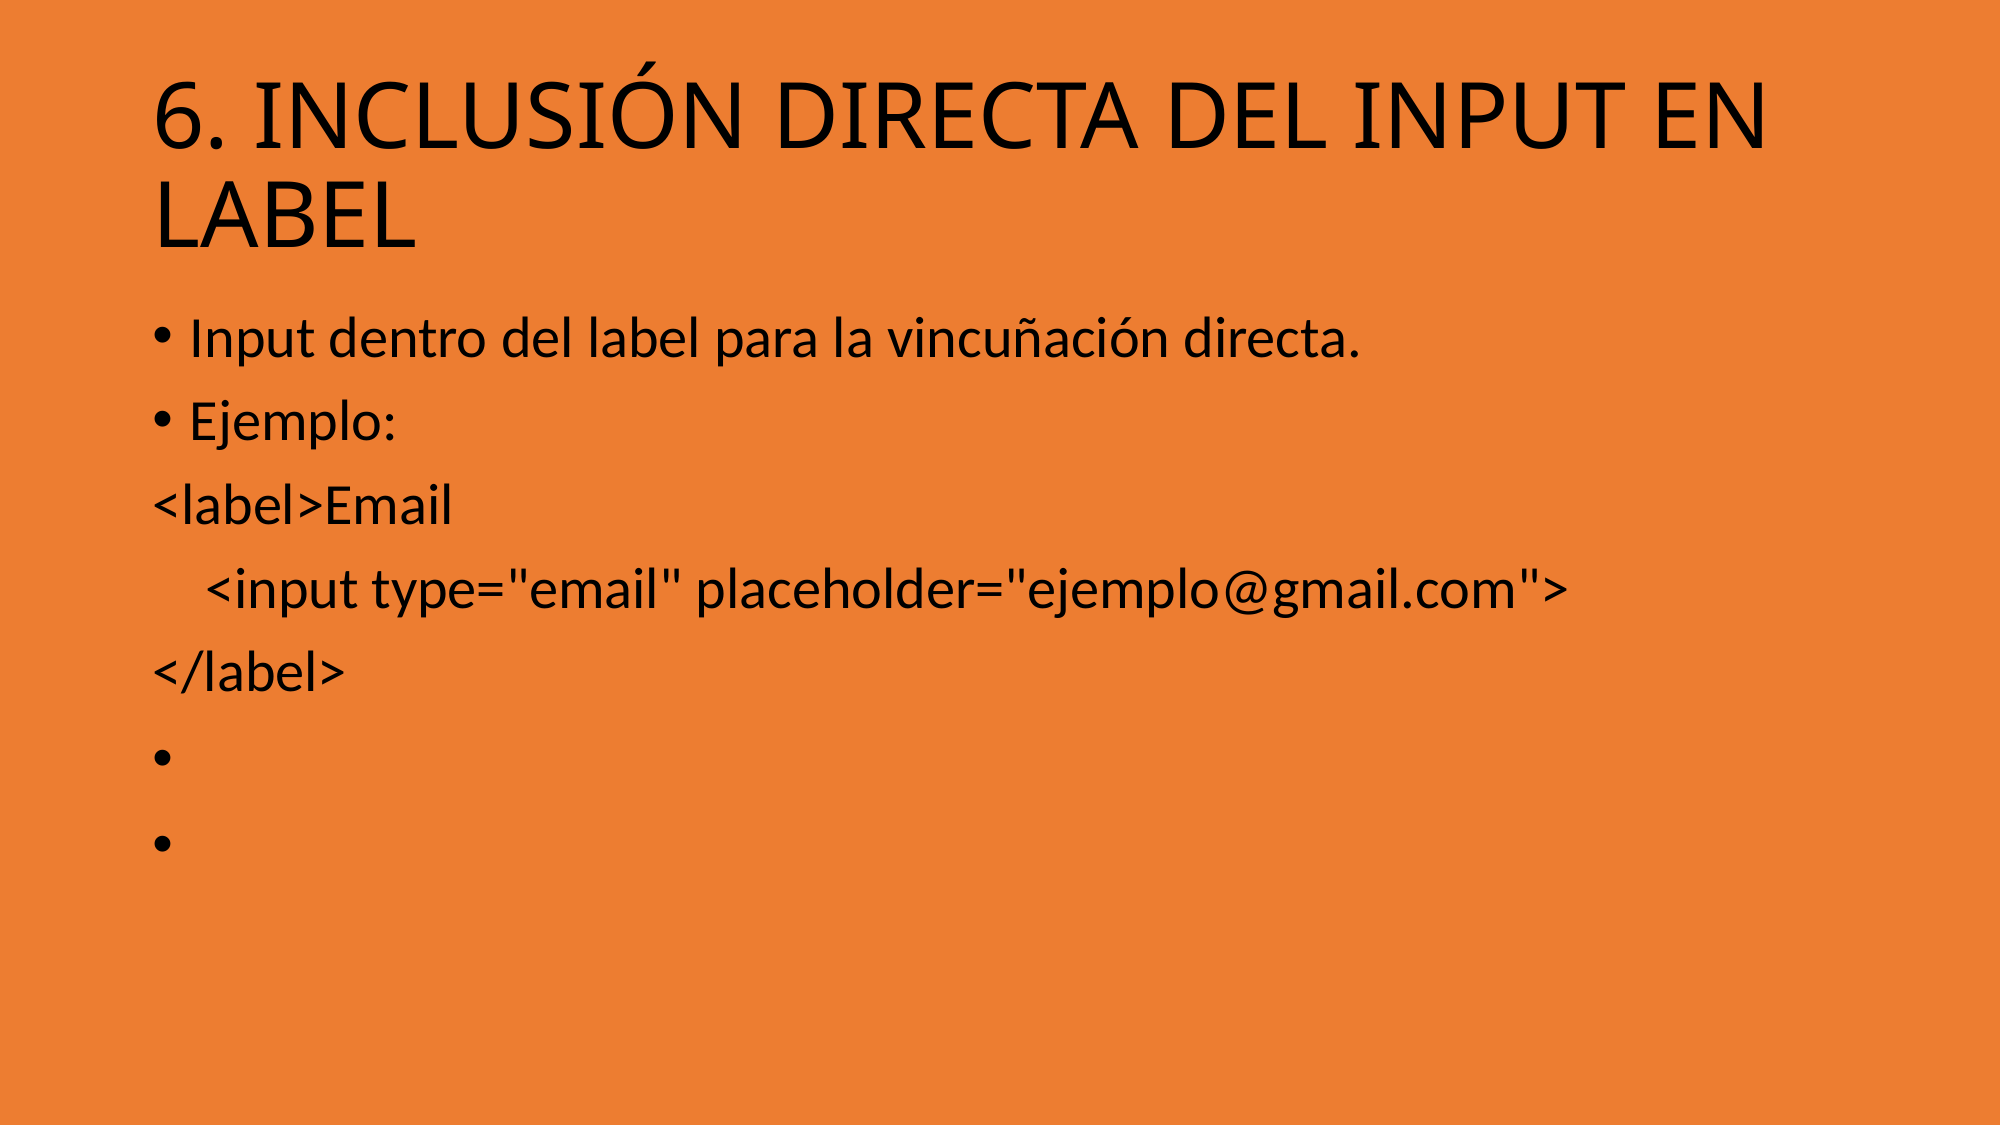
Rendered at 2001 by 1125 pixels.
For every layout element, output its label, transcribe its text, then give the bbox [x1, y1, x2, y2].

list Input dentro del label para la vincuñación directa. Ejemplo: <label>Email <input type="email" placeholder="ejemplo@gmail.com"> </label> [137, 299, 1863, 1014]
title 6. INCLUSIÓN DIRECTA DEL INPUT EN LABEL [137, 59, 1863, 278]
